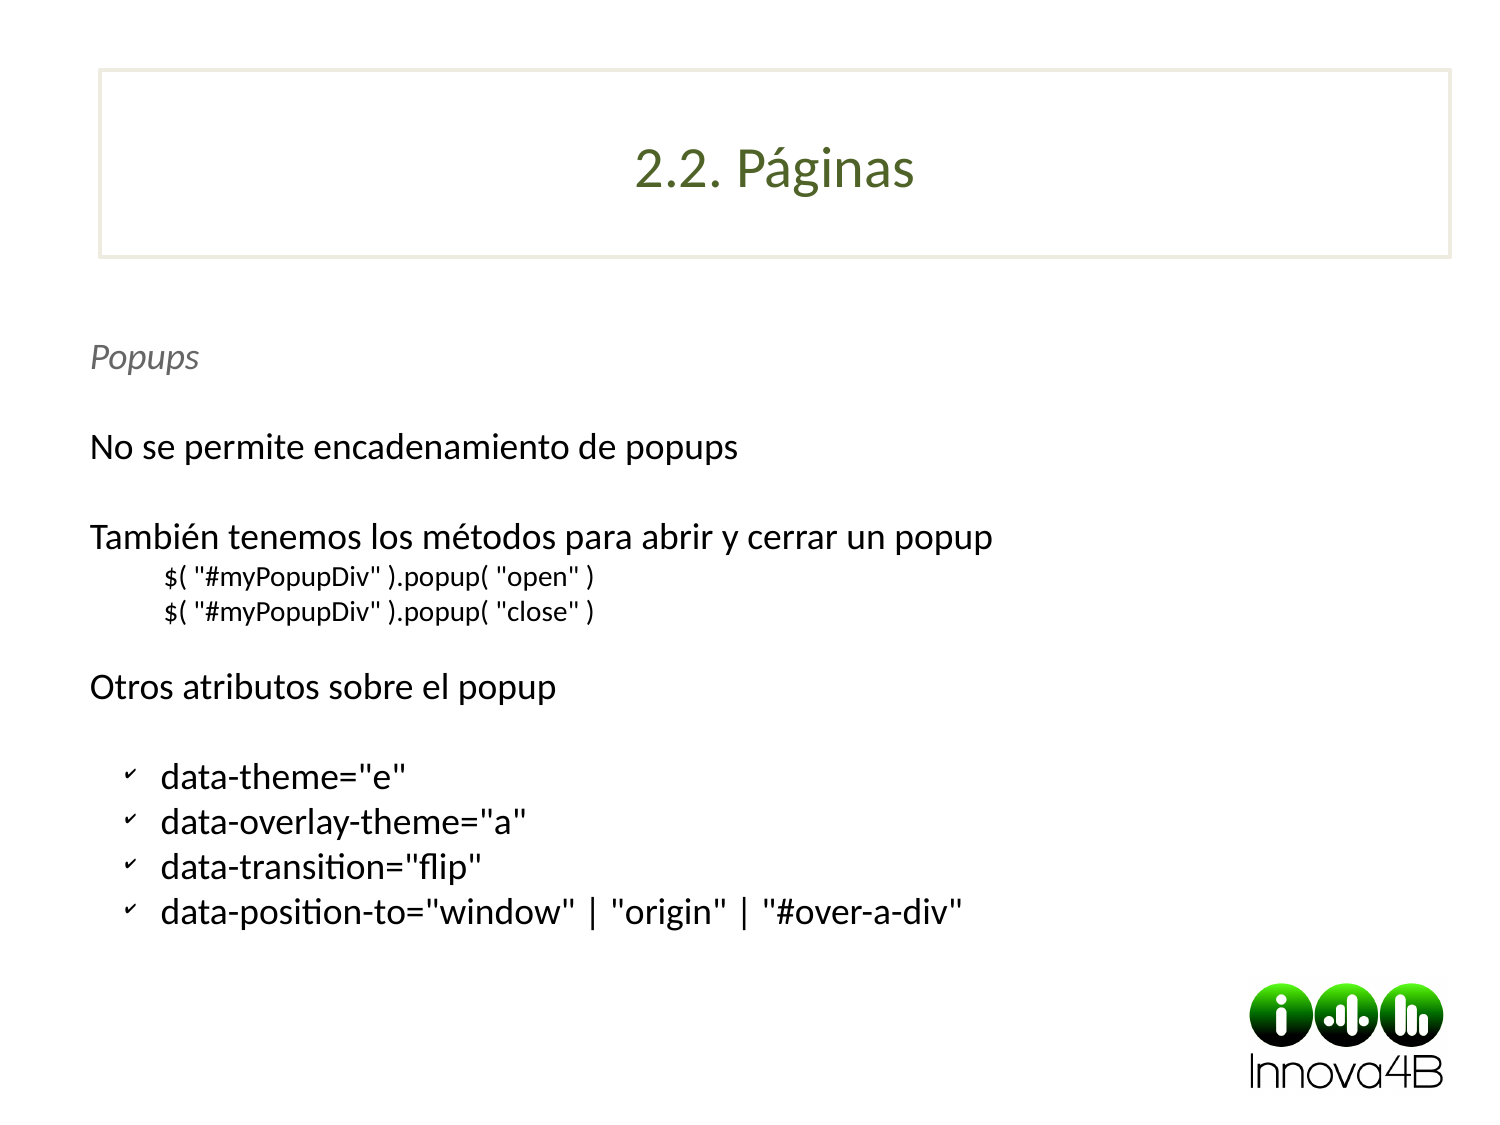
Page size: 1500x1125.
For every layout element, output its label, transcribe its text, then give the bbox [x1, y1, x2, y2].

text_box 2.2. Páginas [99, 70, 1450, 258]
text_box Popups No se permite encadenamiento de popups También tenemos los métodos para abrir y cerrar un popup $( "#myPopupDiv" ).popup( "open" ) $( "#myPopupDiv" ).popup( "close" ) Otros atributos sobre el popup data-theme="e" data-overlay-theme="a" data-transition="flip" data-position-to="window" | "origin" | "#over-a-div" [74, 324, 1425, 1005]
picture [1246, 975, 1447, 1094]
